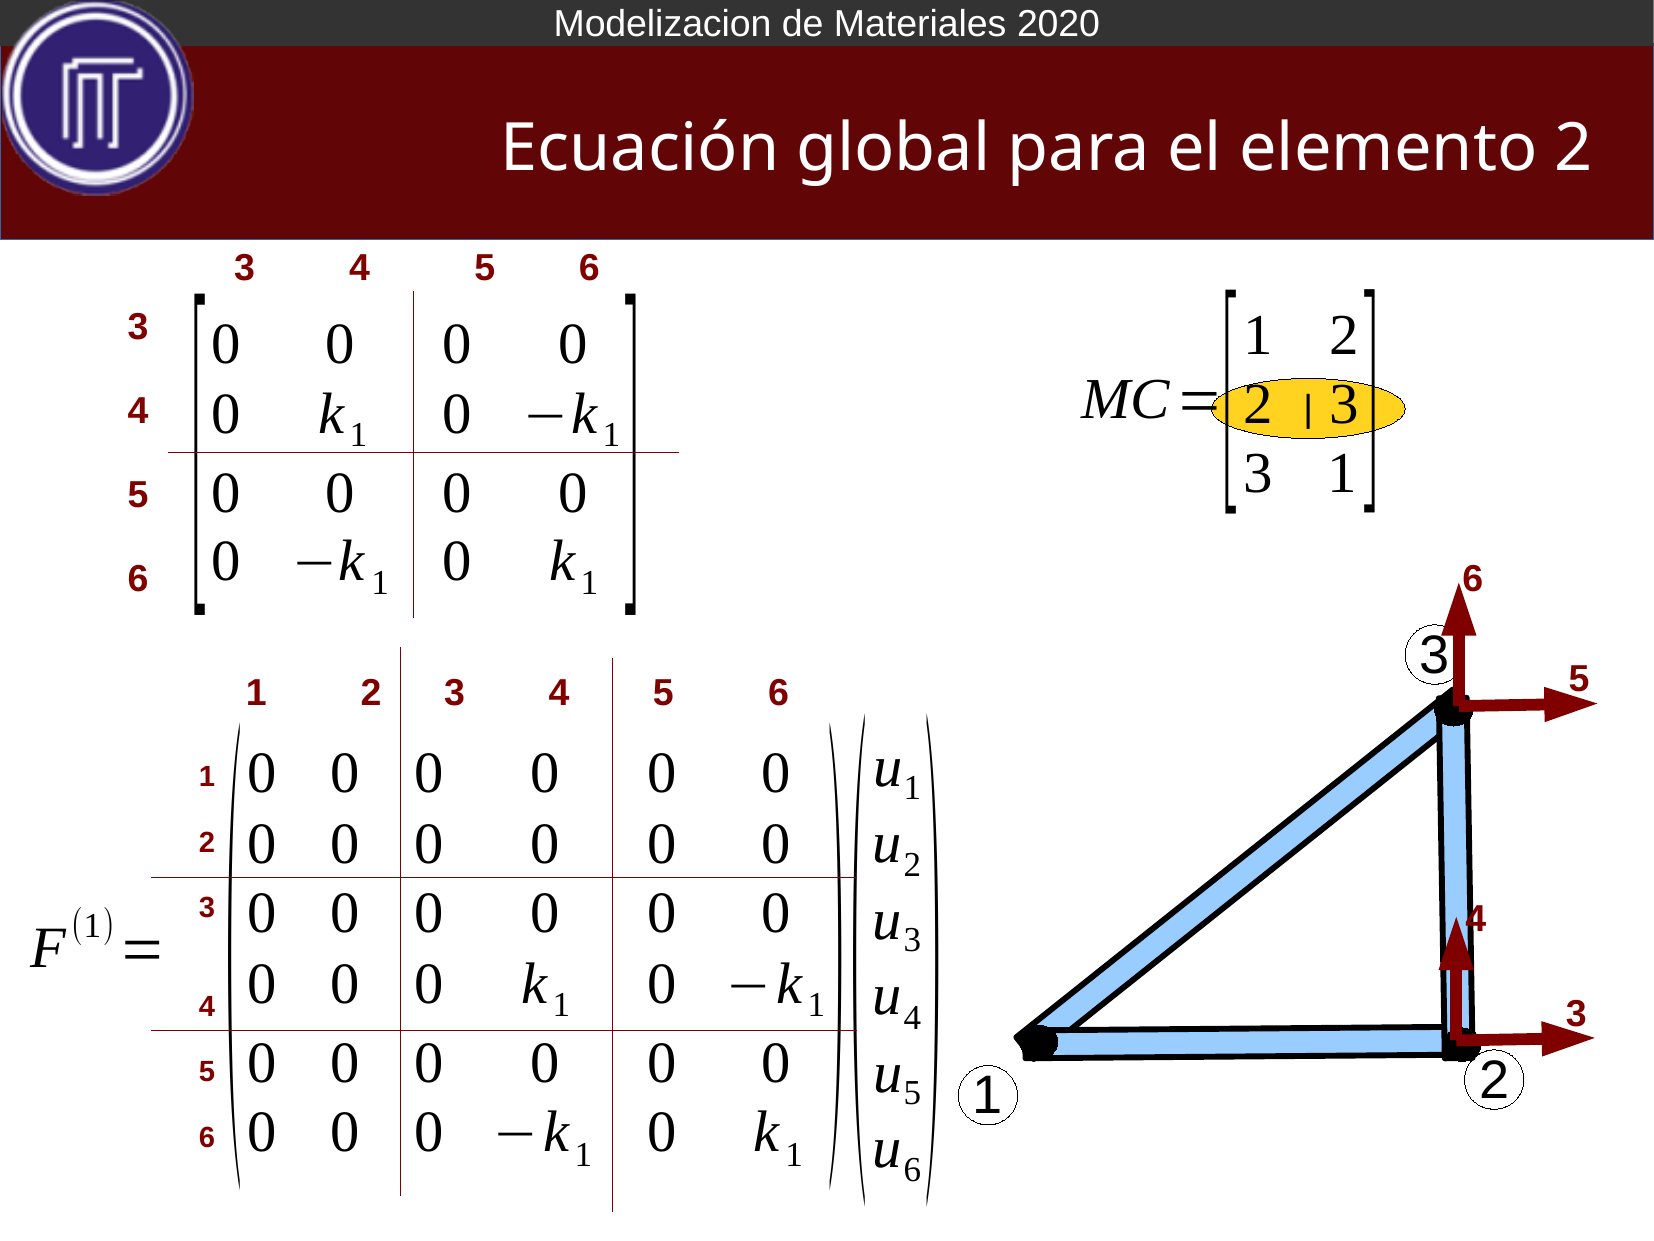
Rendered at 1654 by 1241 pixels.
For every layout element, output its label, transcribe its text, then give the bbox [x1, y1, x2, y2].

chart [239, 878, 400, 1030]
text_box 1 2 3 4 5 6 [613, 664, 827, 722]
text_box [1462, 971, 1477, 1034]
chart [613, 711, 951, 1212]
text_box [1467, 948, 1472, 961]
text_box 1 2 3 4 5 6 [183, 752, 239, 877]
picture [0, 0, 194, 196]
text_box 1 [958, 1065, 1018, 1125]
text_box 1 2 3 4 5 6 [183, 878, 239, 1030]
text_box 3 [1405, 624, 1453, 685]
text_box | [1386, 390, 1406, 427]
text_box 2 [1464, 1049, 1524, 1110]
chart [414, 291, 646, 452]
chart [184, 291, 413, 452]
chart [1071, 286, 1386, 517]
text_box 5 [1553, 650, 1605, 708]
text_box 4 [1450, 890, 1502, 948]
text_box 6 [1447, 550, 1498, 607]
title Ecuación global para el elemento 2 [41, 70, 1654, 218]
chart [401, 878, 612, 1030]
text_box 3 4 5 6 [113, 298, 174, 607]
text_box 1 2 3 4 5 6 [183, 1031, 239, 1162]
chart [401, 722, 612, 877]
text_box 1 2 3 4 5 6 [231, 664, 400, 722]
chart [19, 711, 612, 1212]
text_box [1016, 689, 1481, 1062]
text_box 3 4 5 6 [219, 239, 626, 296]
text_box 1 2 3 4 5 6 [401, 664, 612, 722]
chart [184, 453, 413, 618]
text_box 3 [1551, 984, 1602, 1042]
chart [414, 453, 646, 618]
